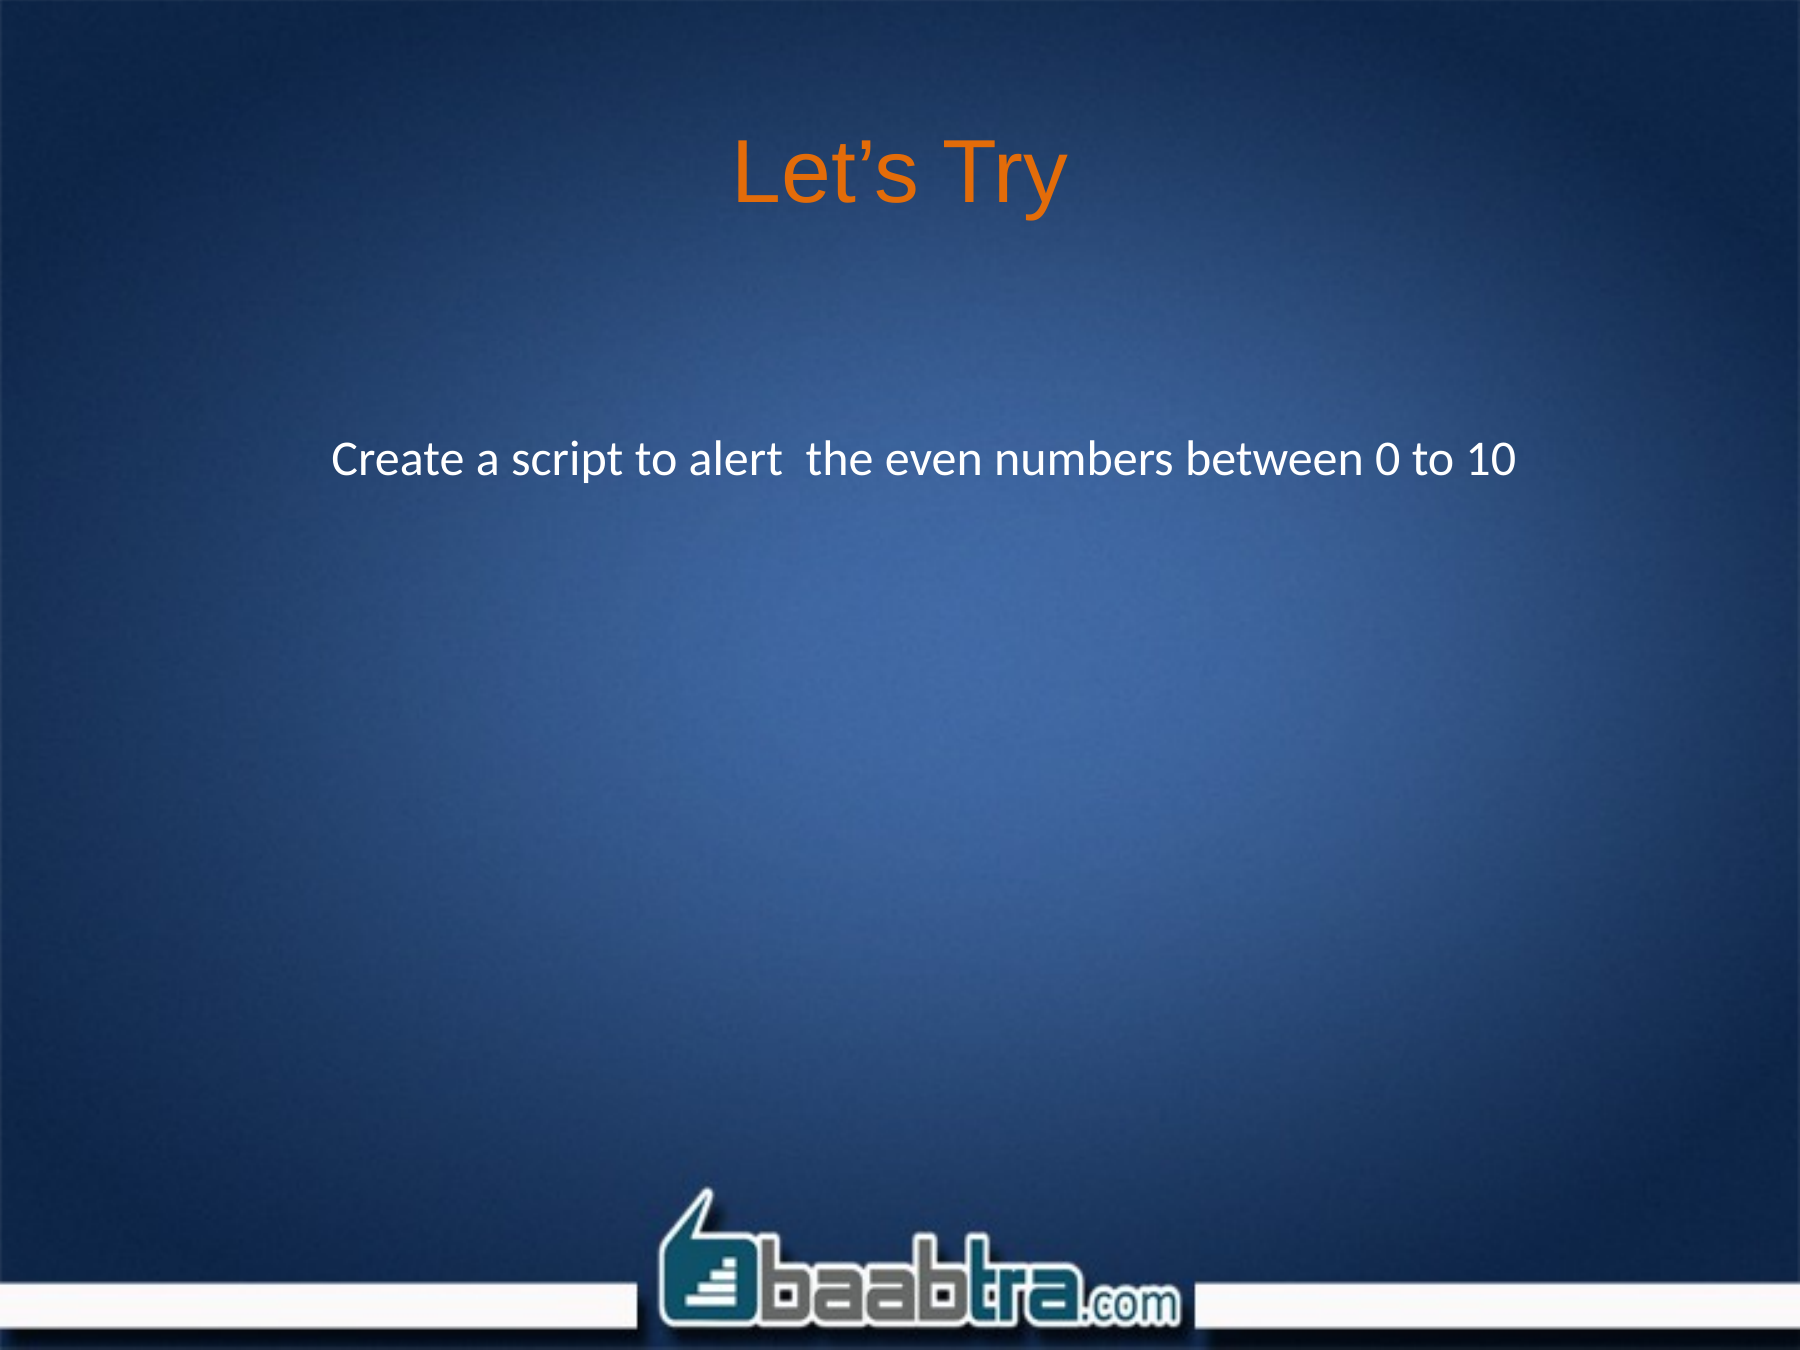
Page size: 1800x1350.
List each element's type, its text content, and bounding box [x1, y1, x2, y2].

picture [0, 0, 1800, 1350]
list Create a script to alert the even numbers between 0 to 10 [90, 410, 1710, 1094]
title Let’s Try [90, 54, 1710, 279]
